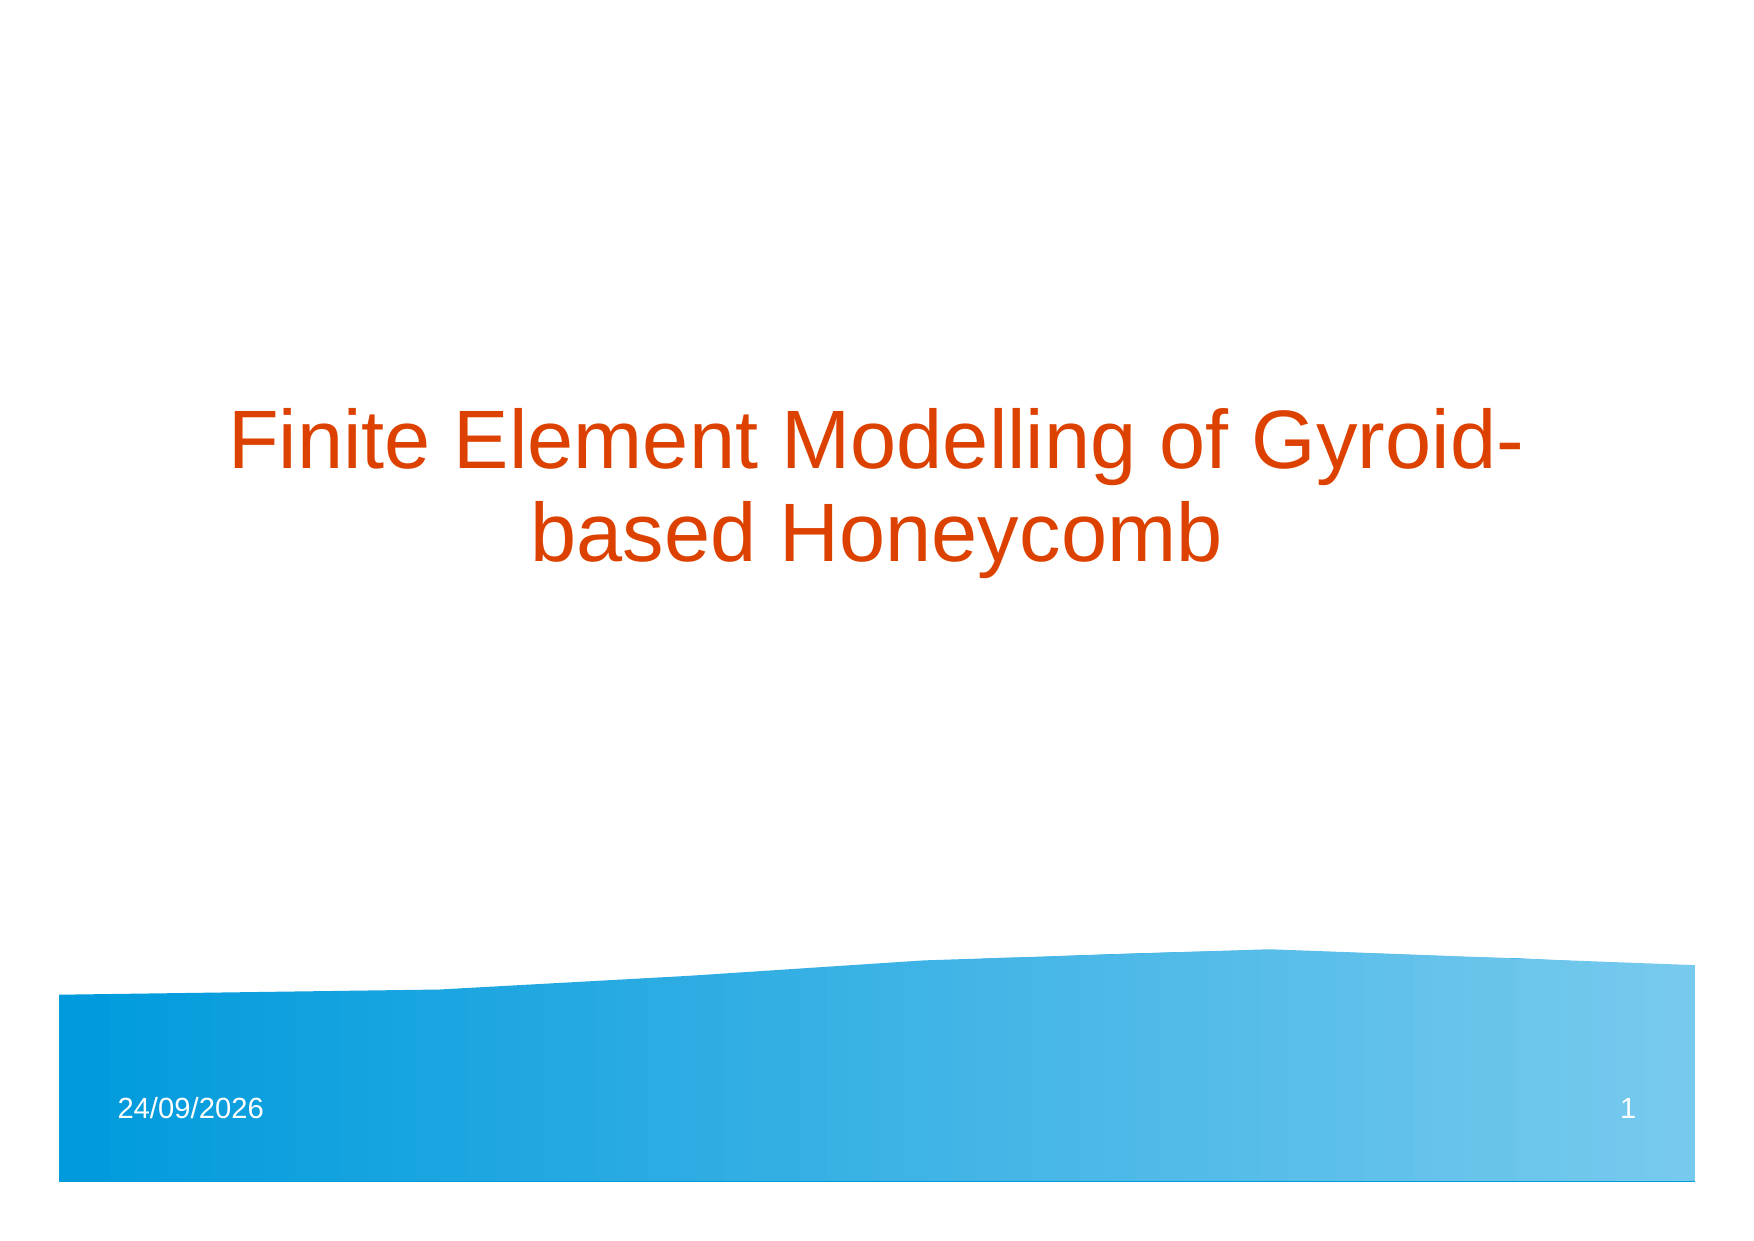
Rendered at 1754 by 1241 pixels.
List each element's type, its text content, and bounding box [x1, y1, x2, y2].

title Finite Element Modelling of Gyroid-based Honeycomb [146, 374, 1608, 599]
